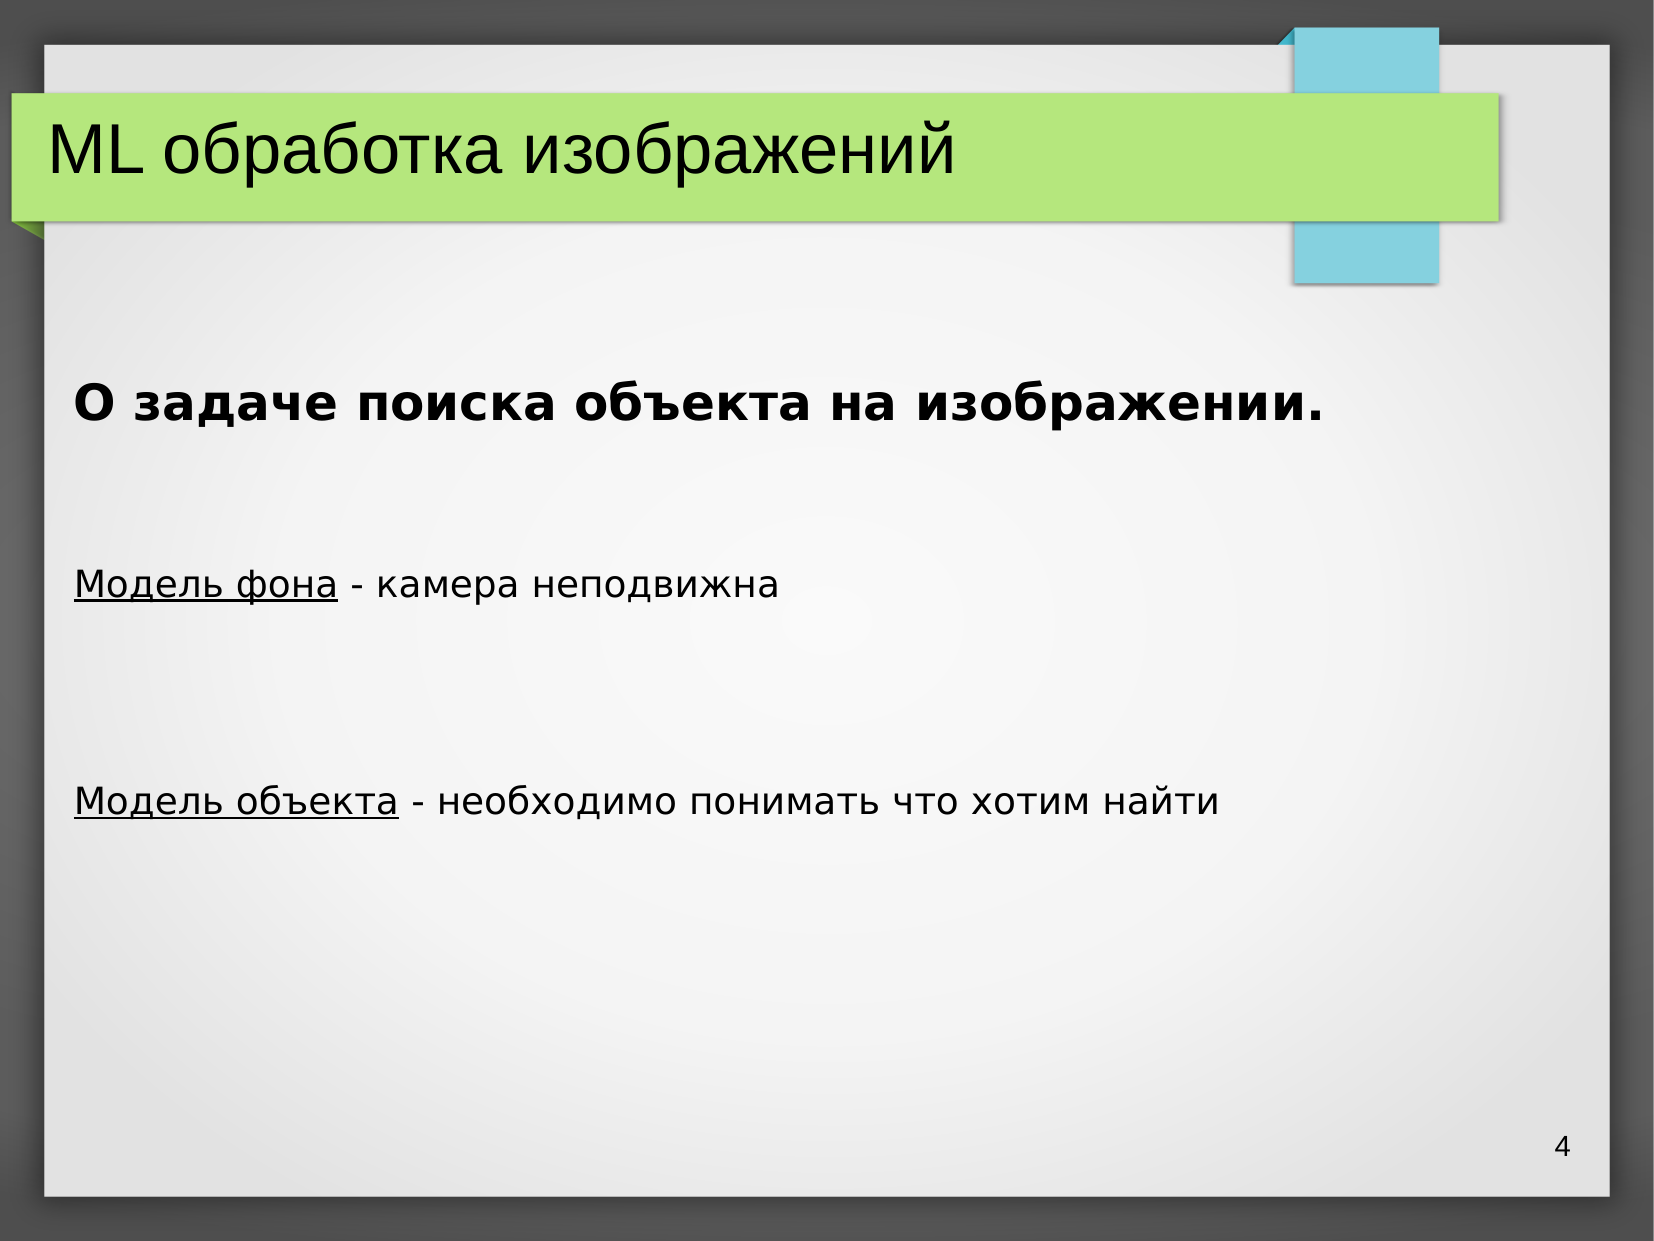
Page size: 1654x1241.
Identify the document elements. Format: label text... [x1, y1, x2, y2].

text_box О задаче поиска объекта на изображении. Модель фона - камера неподвижна Модель объекта - необходимо понимать что хотим найти [59, 366, 1477, 976]
title ML обработка изображений [47, 109, 1501, 189]
picture [0, 0, 1654, 1241]
